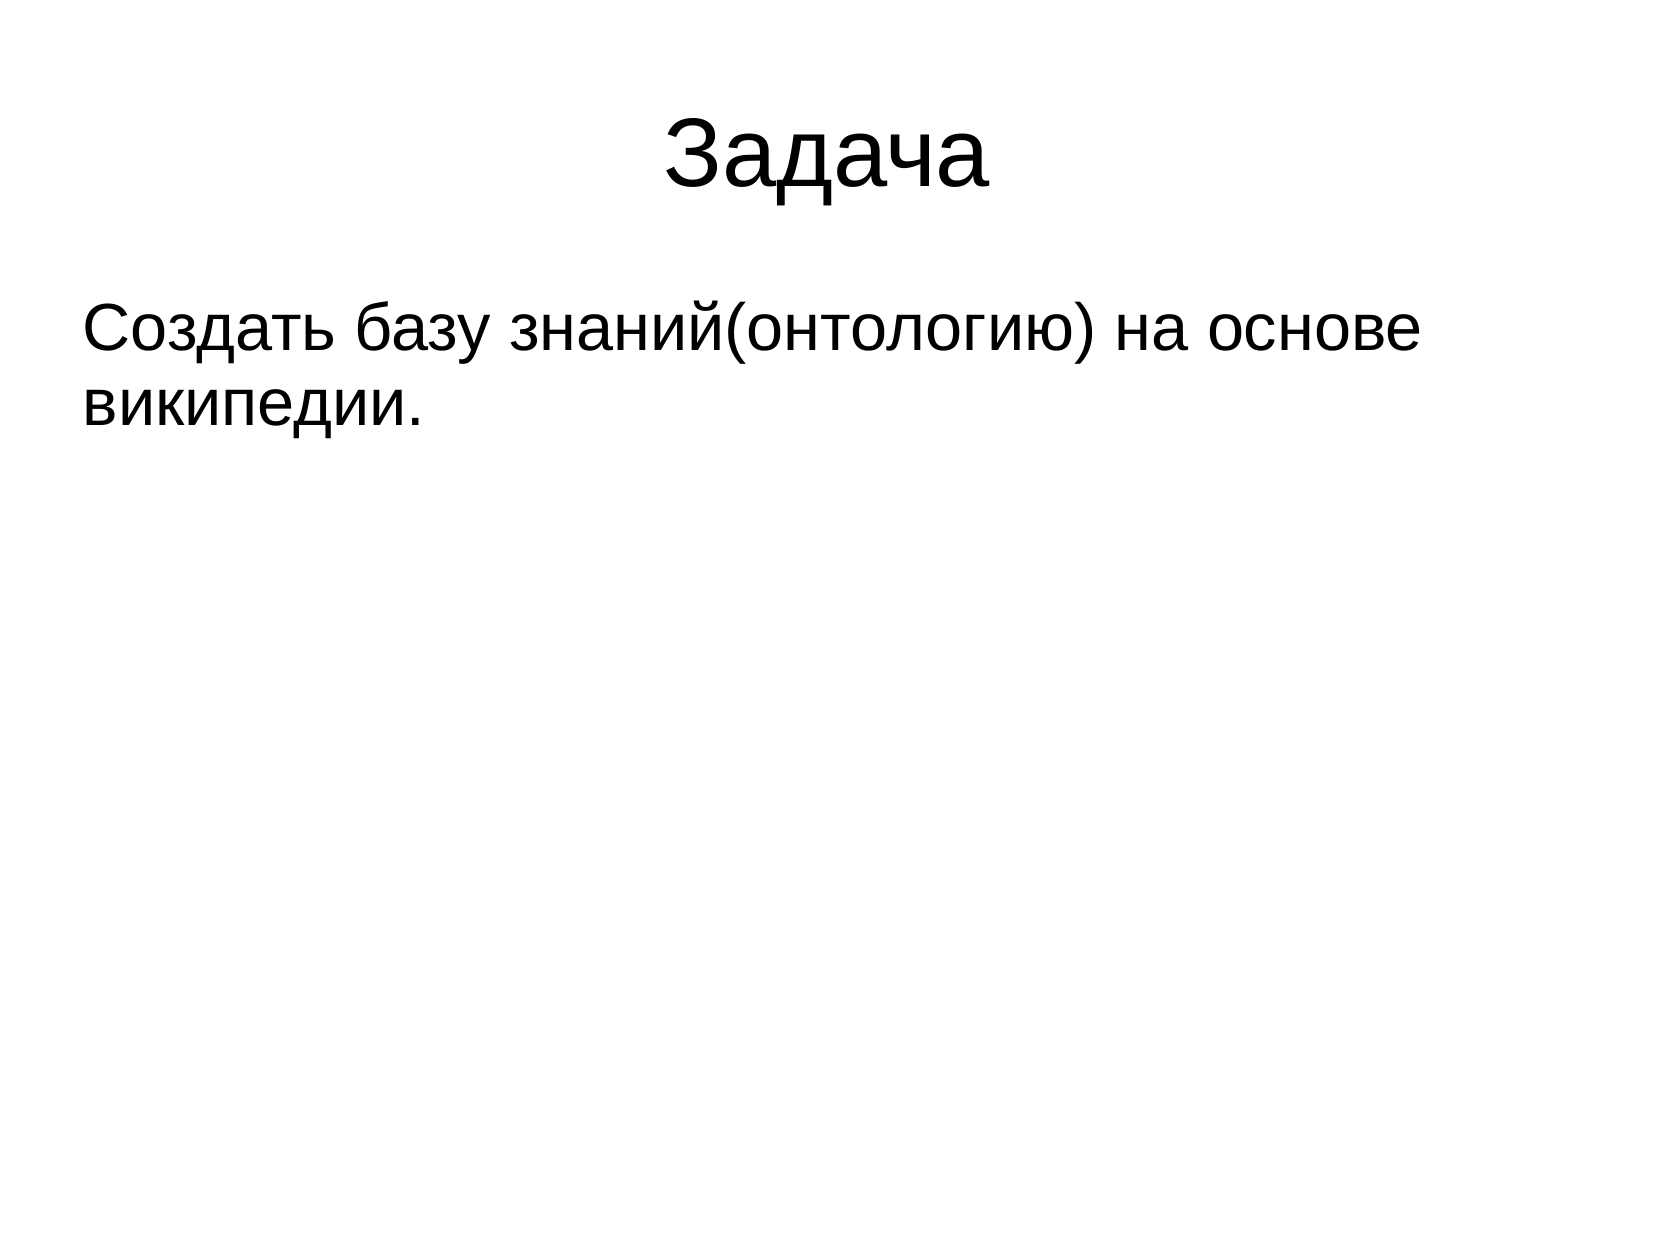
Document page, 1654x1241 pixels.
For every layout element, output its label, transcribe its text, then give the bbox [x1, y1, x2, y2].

list Создать базу знаний(онтологию) на основе википедии. [82, 290, 1571, 1109]
title Задача [82, 49, 1571, 257]
